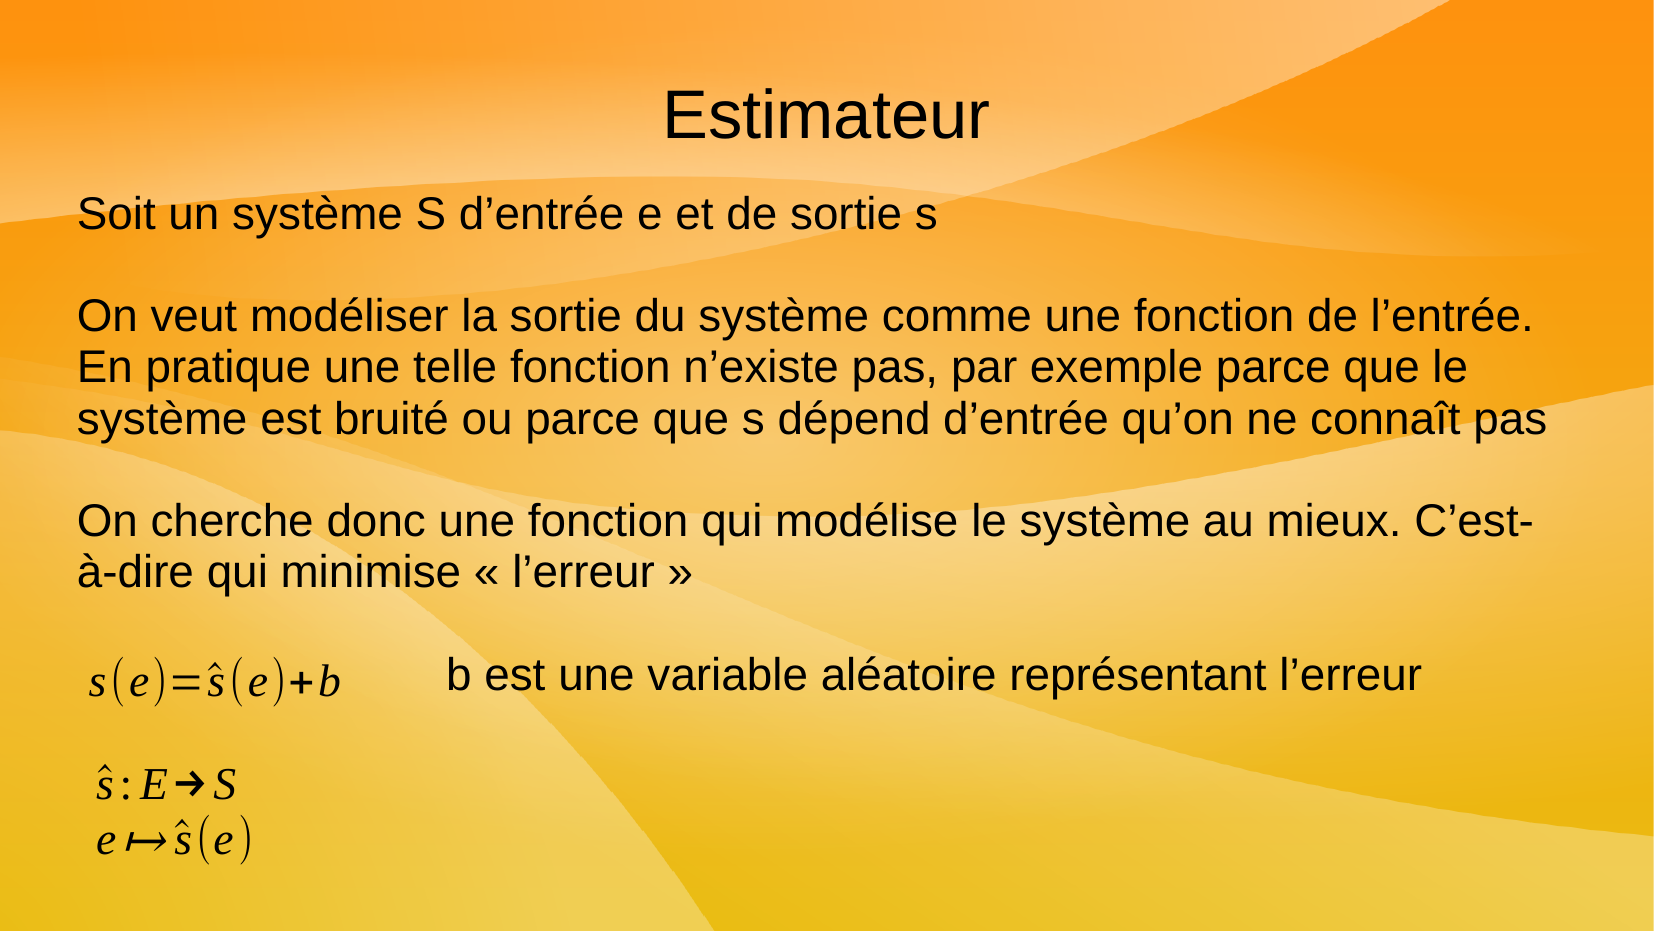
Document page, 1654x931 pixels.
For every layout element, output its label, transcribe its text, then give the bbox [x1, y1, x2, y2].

chart [94, 758, 254, 867]
chart [86, 654, 342, 710]
picture [0, 0, 1654, 931]
title Estimateur [82, 37, 1571, 193]
subtitle Soit un système S d’entrée e et de sortie s On veut modéliser la sortie du système comme une fonction de l’entrée. En pratique une telle fonction n’existe pas, par exemple parce que le système est bruité ou parce que s dépend d’entrée qu’on ne connaît pas On cherche donc une fonction qui modélise le système au mieux. C’est-à-dire qui minimise « l’erreur » b est une variable aléatoire représentant l’erreur [76, 187, 1565, 906]
